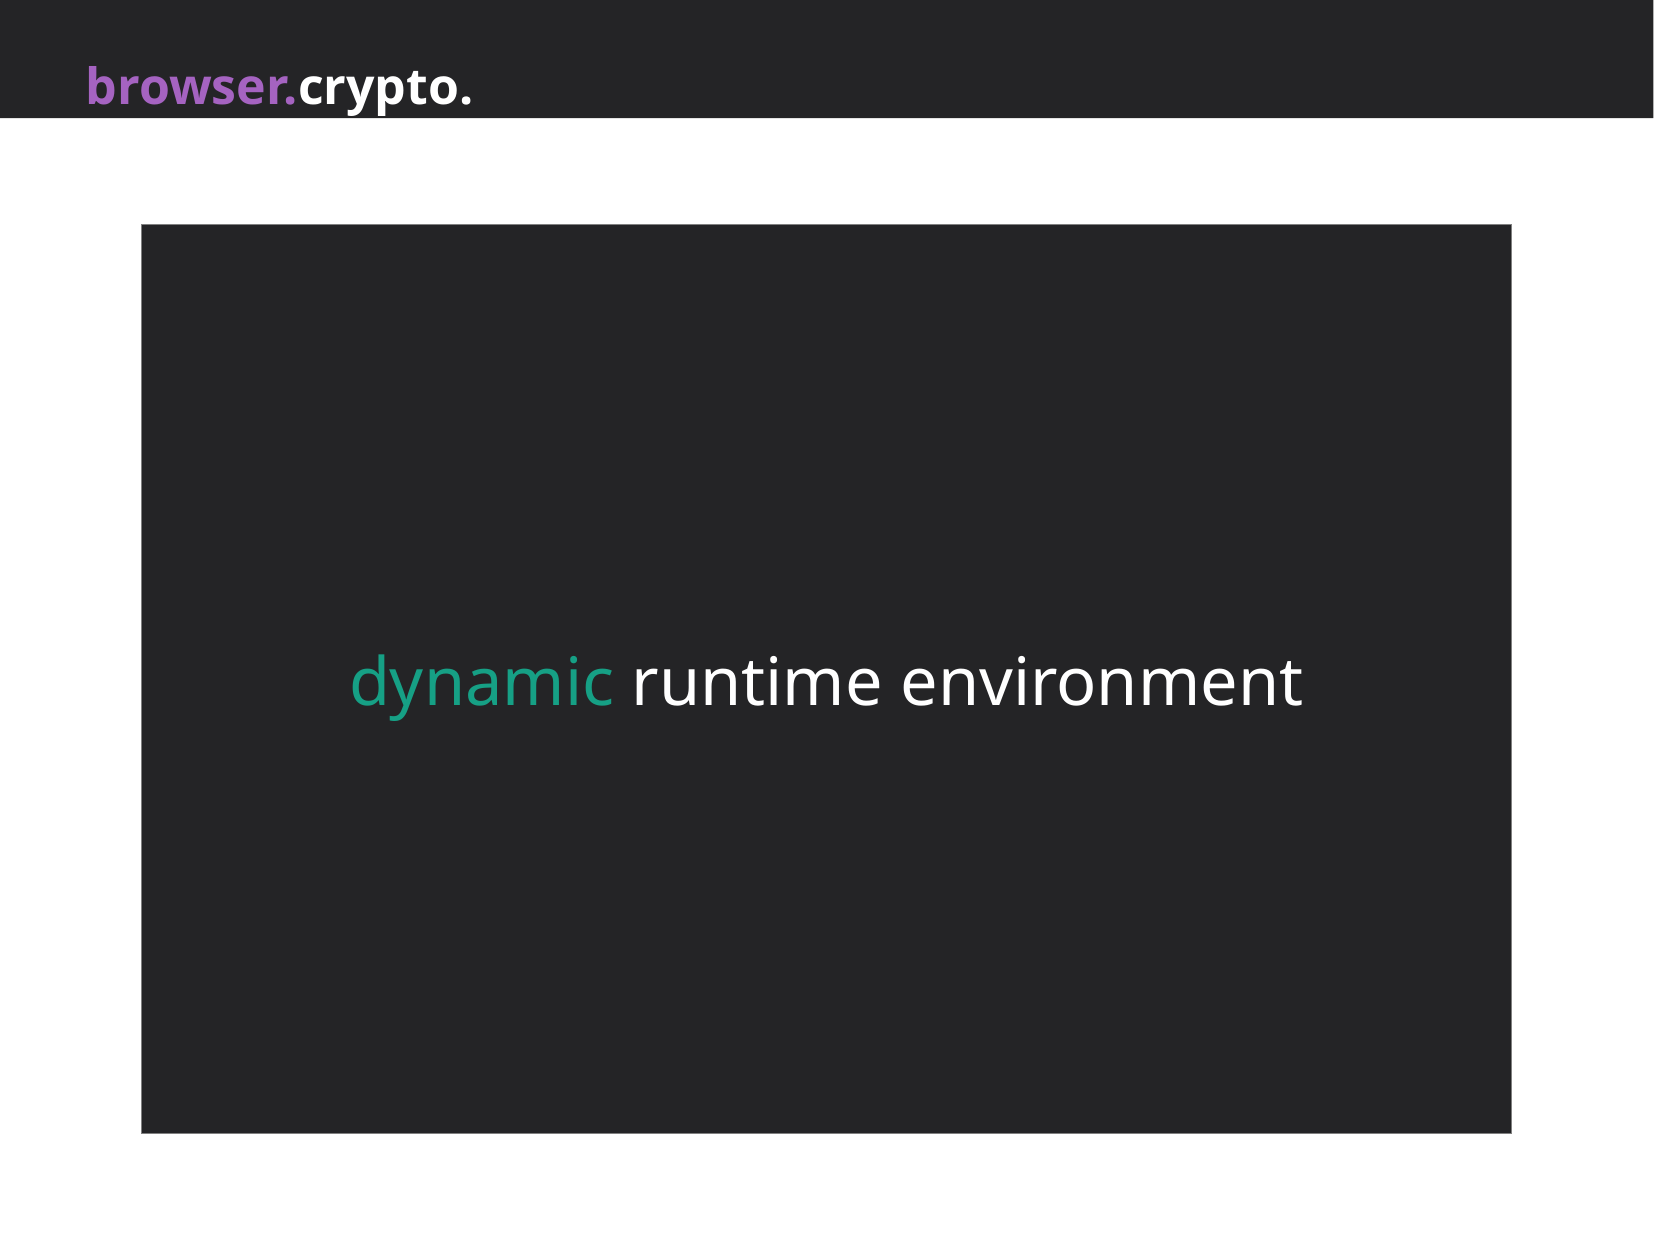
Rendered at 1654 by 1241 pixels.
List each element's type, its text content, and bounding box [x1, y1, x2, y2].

text_box dynamic runtime environment [141, 224, 1512, 1134]
text_box browser.crypto. [70, 43, 567, 119]
text_box [0, 0, 1654, 119]
text_box [165, 531, 1441, 1087]
